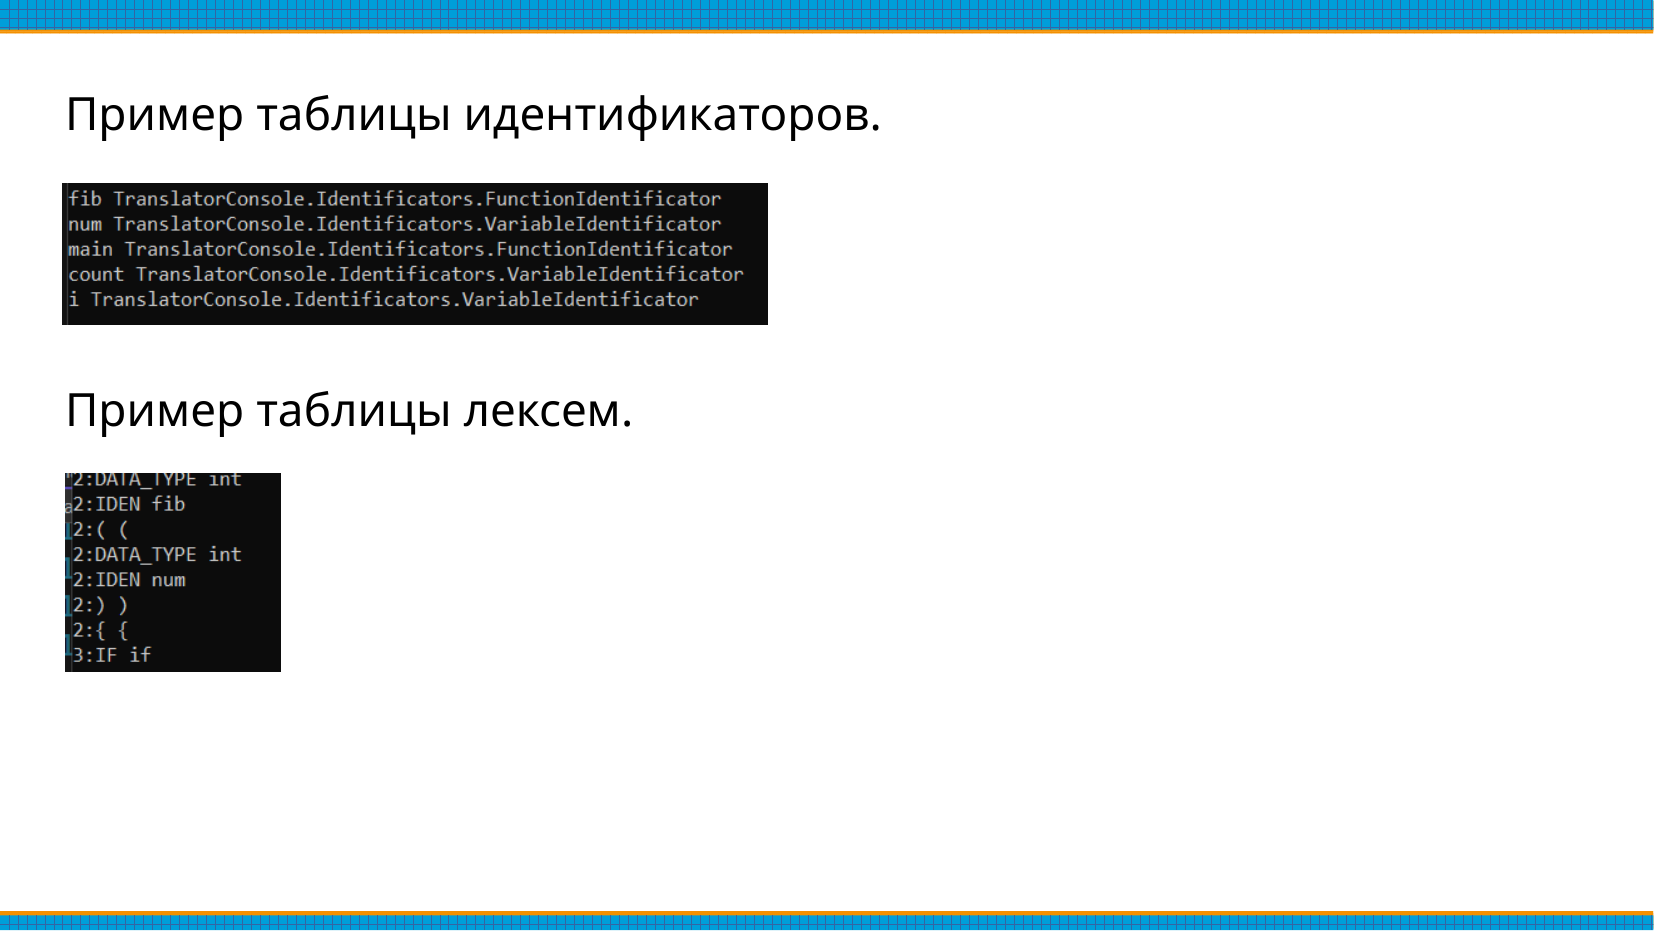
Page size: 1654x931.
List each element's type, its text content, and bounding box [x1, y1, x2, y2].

text_box Пример таблицы идентификаторов. [59, 78, 801, 148]
text_box Пример таблицы лексем. [59, 373, 574, 443]
picture [65, 473, 281, 672]
picture [62, 183, 768, 325]
